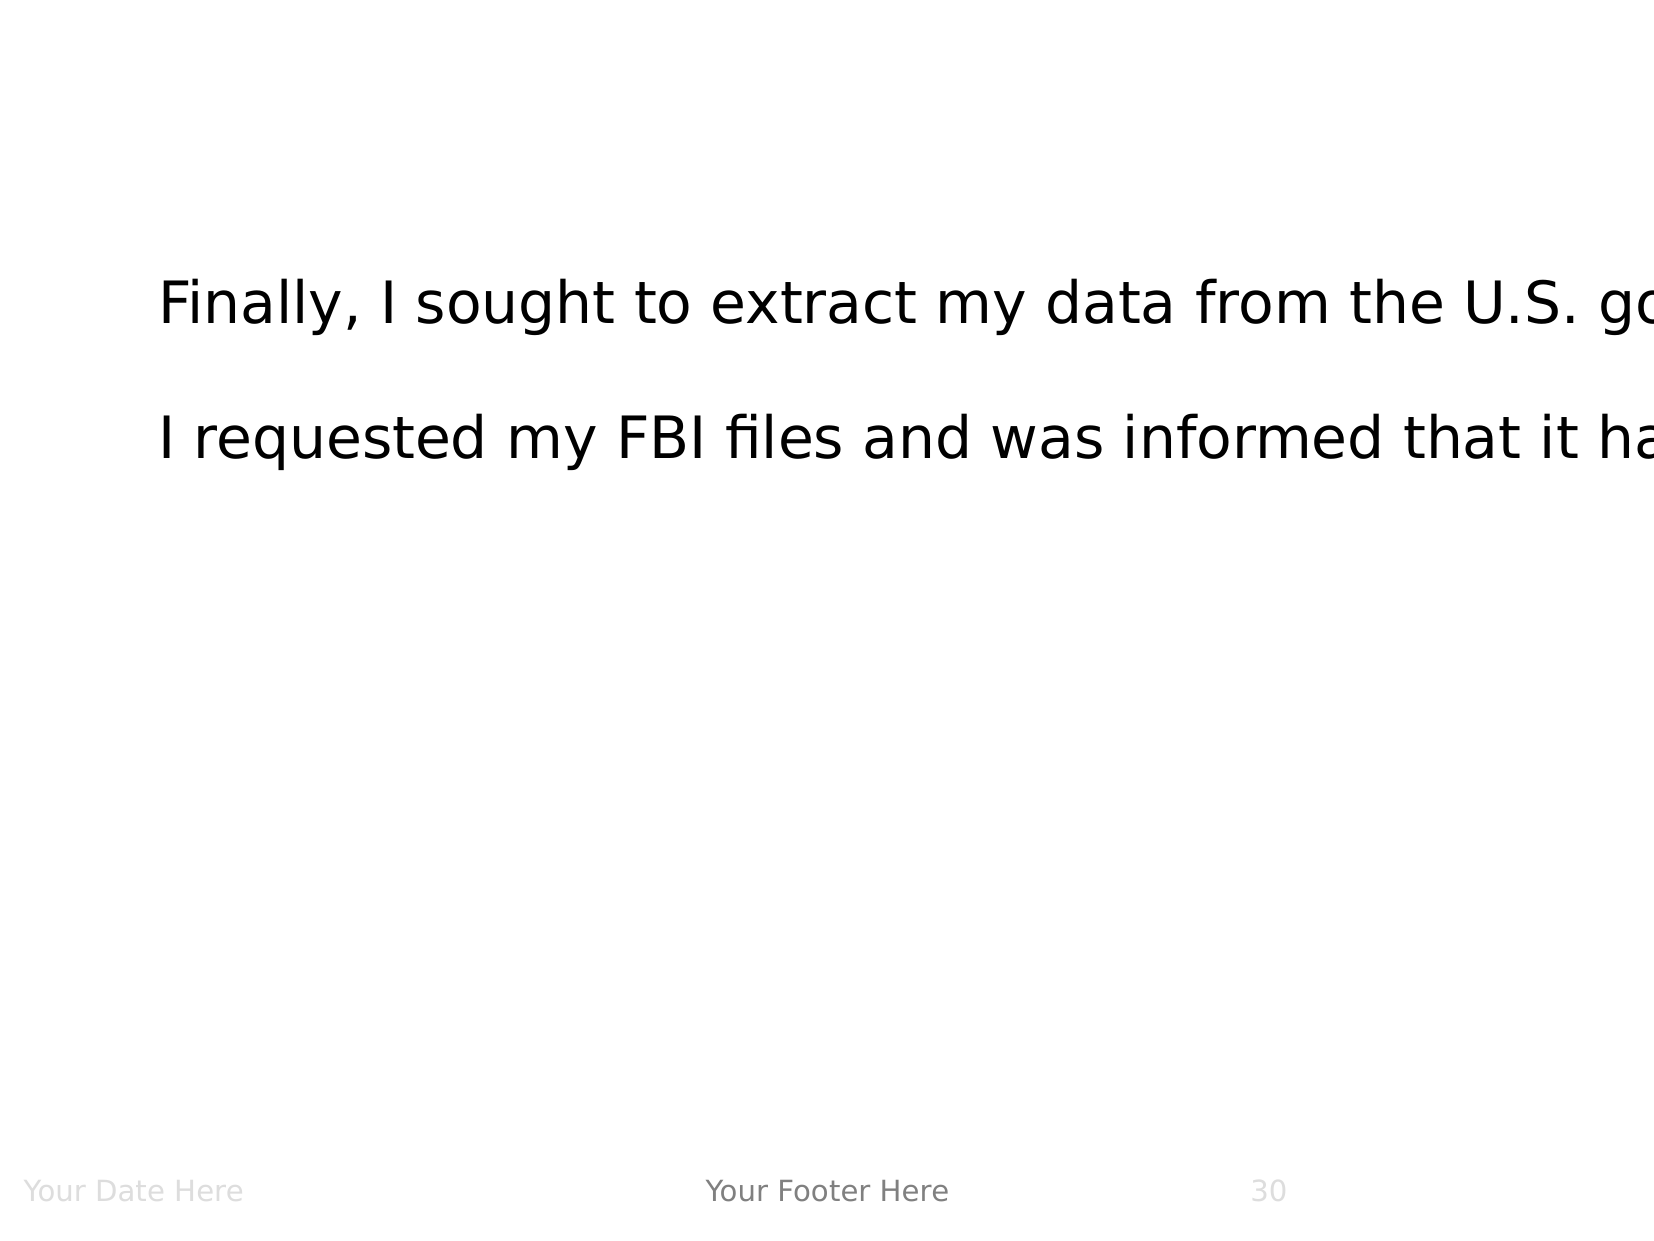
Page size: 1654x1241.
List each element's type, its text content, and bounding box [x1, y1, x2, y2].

text_box Your Footer Here [565, 1172, 1090, 1241]
text_box [1250, 1172, 1636, 1241]
text_box Your Date Here [23, 1172, 409, 1241]
text_box Finally, I sought to extract my data from the U.S. government. [She did not try the NSA as “others have tried them and failed.”] I requested my FBI files and was informed that it had no records for me (phew!) but that this response “neither confirms nor denies the existence of your subject’s name on any watch lists.” [143, 261, 1525, 1044]
